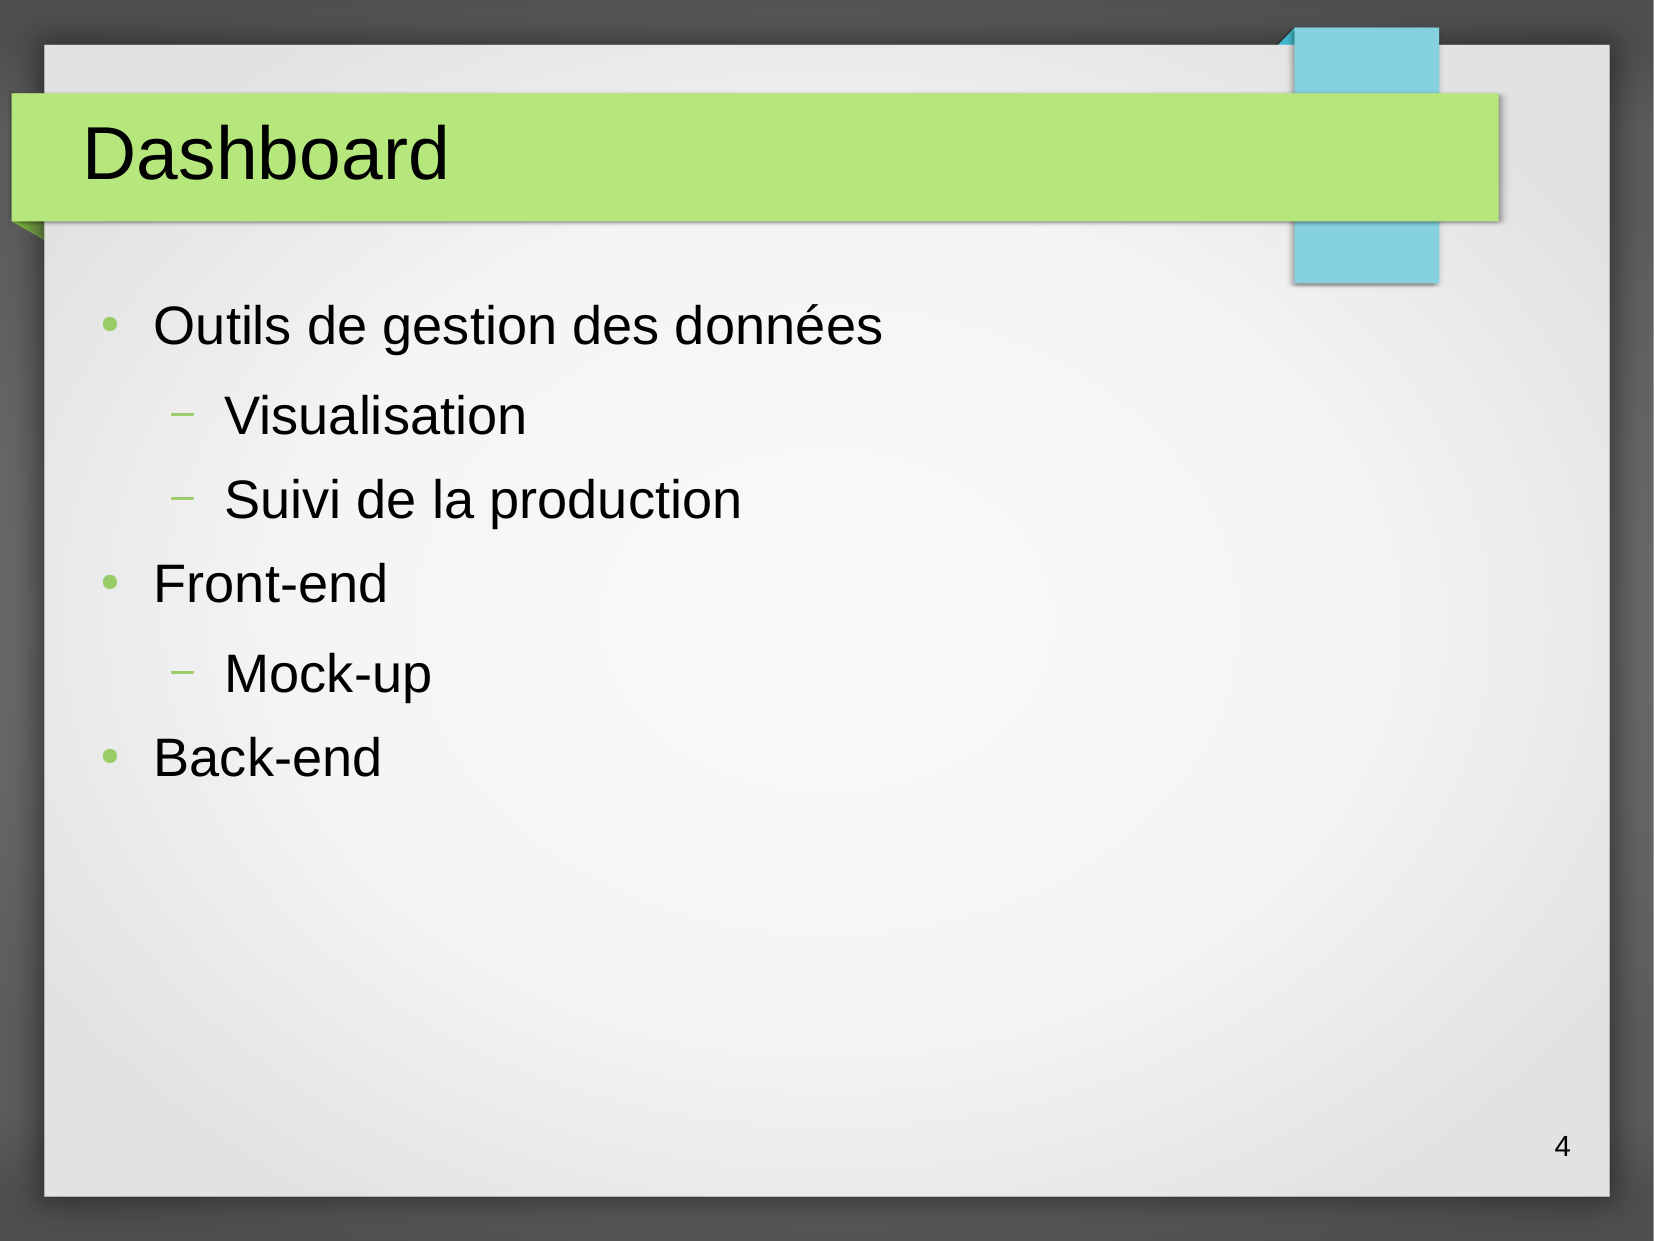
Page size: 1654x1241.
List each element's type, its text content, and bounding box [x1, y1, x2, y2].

list Outils de gestion des données Visualisation Suivi de la production Front-end Mock-up Back-end [82, 295, 1571, 1015]
title Dashboard [82, 94, 1264, 213]
picture [0, 0, 1654, 1241]
